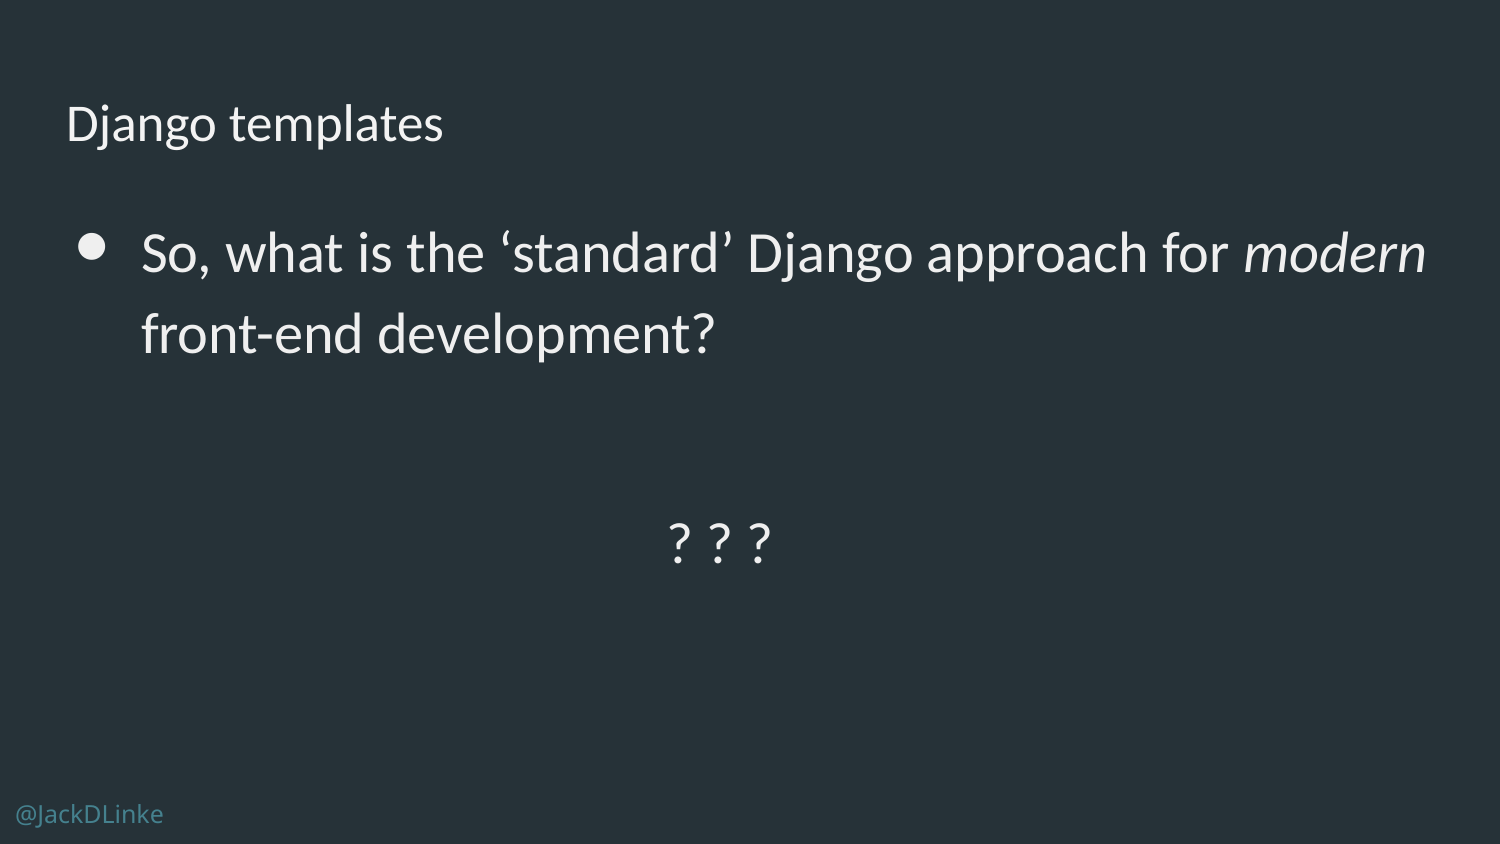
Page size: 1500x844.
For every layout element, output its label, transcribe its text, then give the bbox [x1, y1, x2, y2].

title Django templates [51, 72, 1449, 167]
list So, what is the ‘standard’ Django approach for modern front-end development? ? ? ? [51, 189, 1449, 750]
